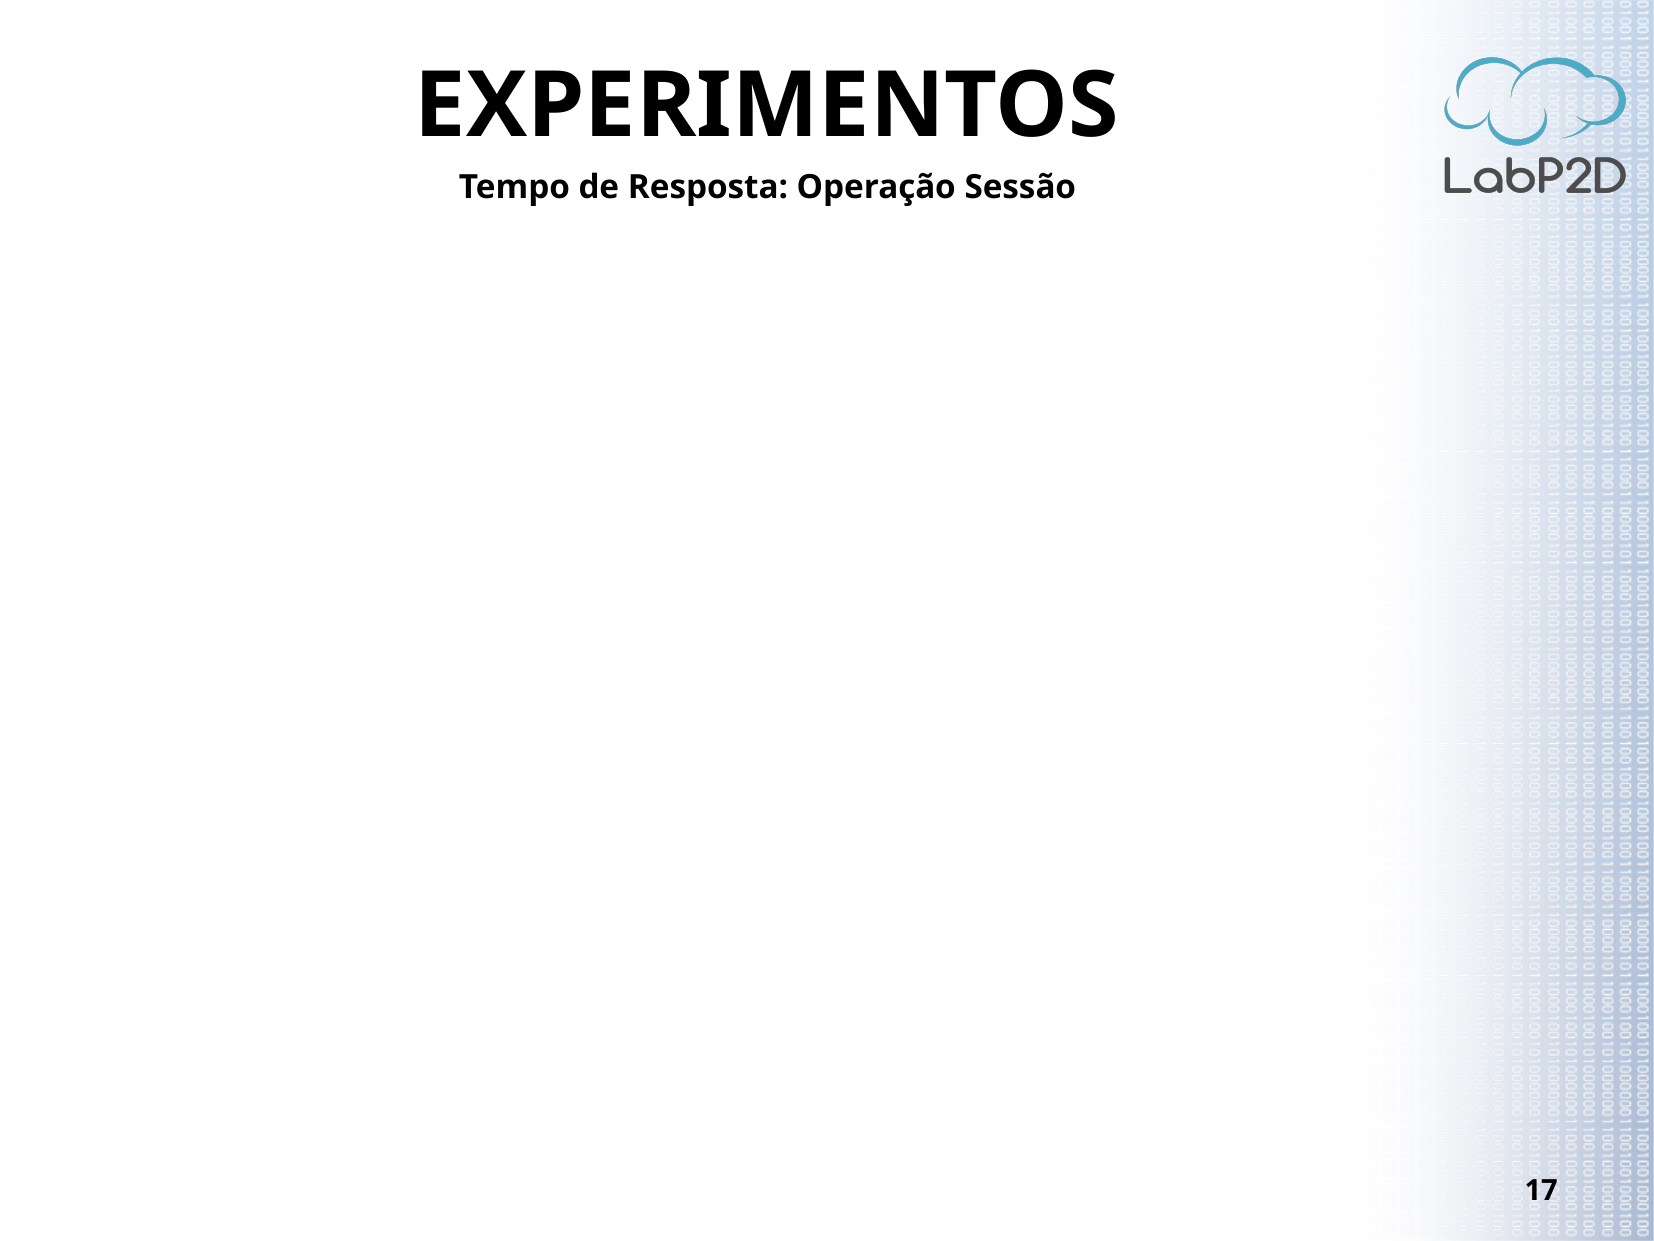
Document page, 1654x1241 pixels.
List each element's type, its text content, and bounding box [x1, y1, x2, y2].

title EXPERIMENTOS Tempo de Resposta: Operação Sessão [82, 19, 1453, 227]
picture [1360, 1, 1654, 1240]
